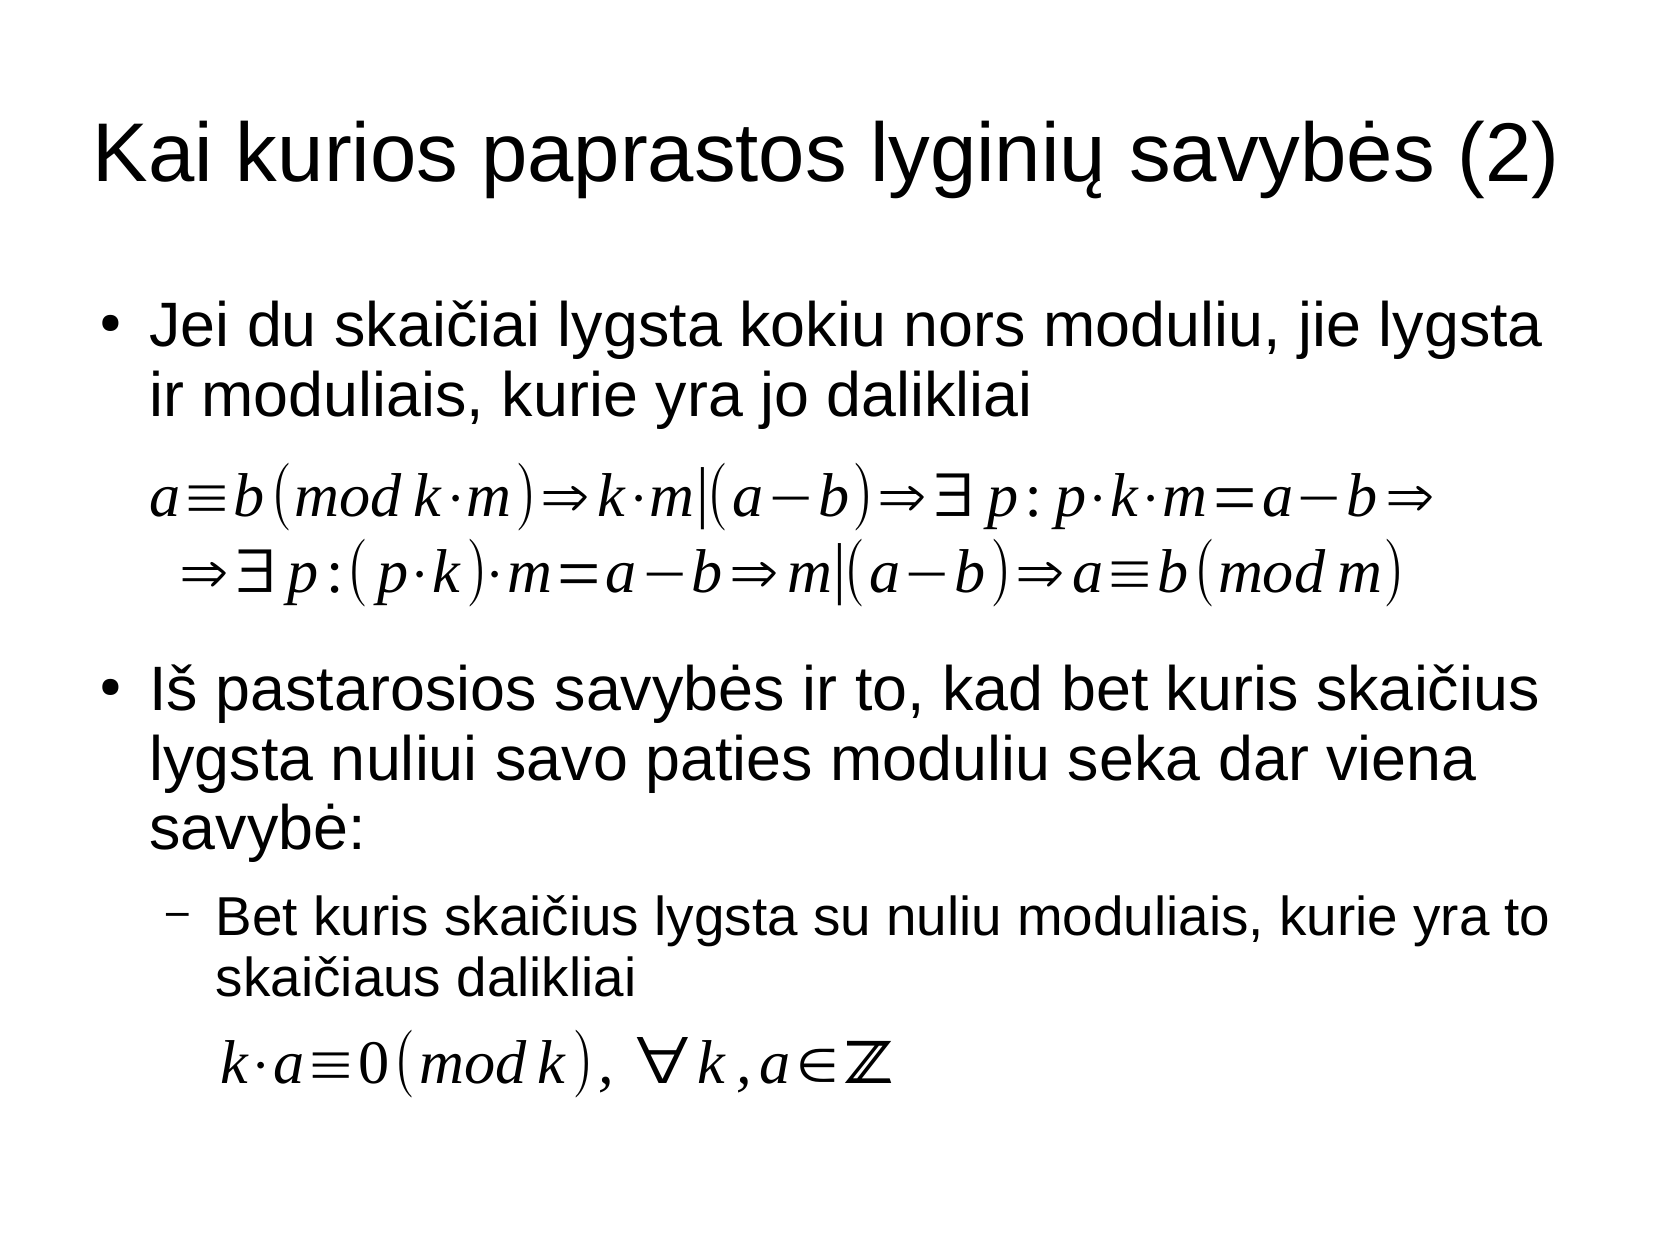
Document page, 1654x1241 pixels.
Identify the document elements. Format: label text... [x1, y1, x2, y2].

title Kai kurios paprastos lyginių savybės (2) [82, 49, 1571, 257]
chart [212, 1027, 901, 1102]
chart [141, 460, 1442, 611]
list Jei du skaičiai lygsta kokiu nors moduliu, jie lygsta ir moduliais, kurie yra jo dalikliai Iš pastarosios savybės ir to, kad bet kuris skaičius lygsta nuliui savo paties moduliu seka dar viena savybė: Bet kuris skaičius lygsta su nuliu moduliais, kurie yra to skaičiaus dalikliai [82, 290, 1571, 1010]
